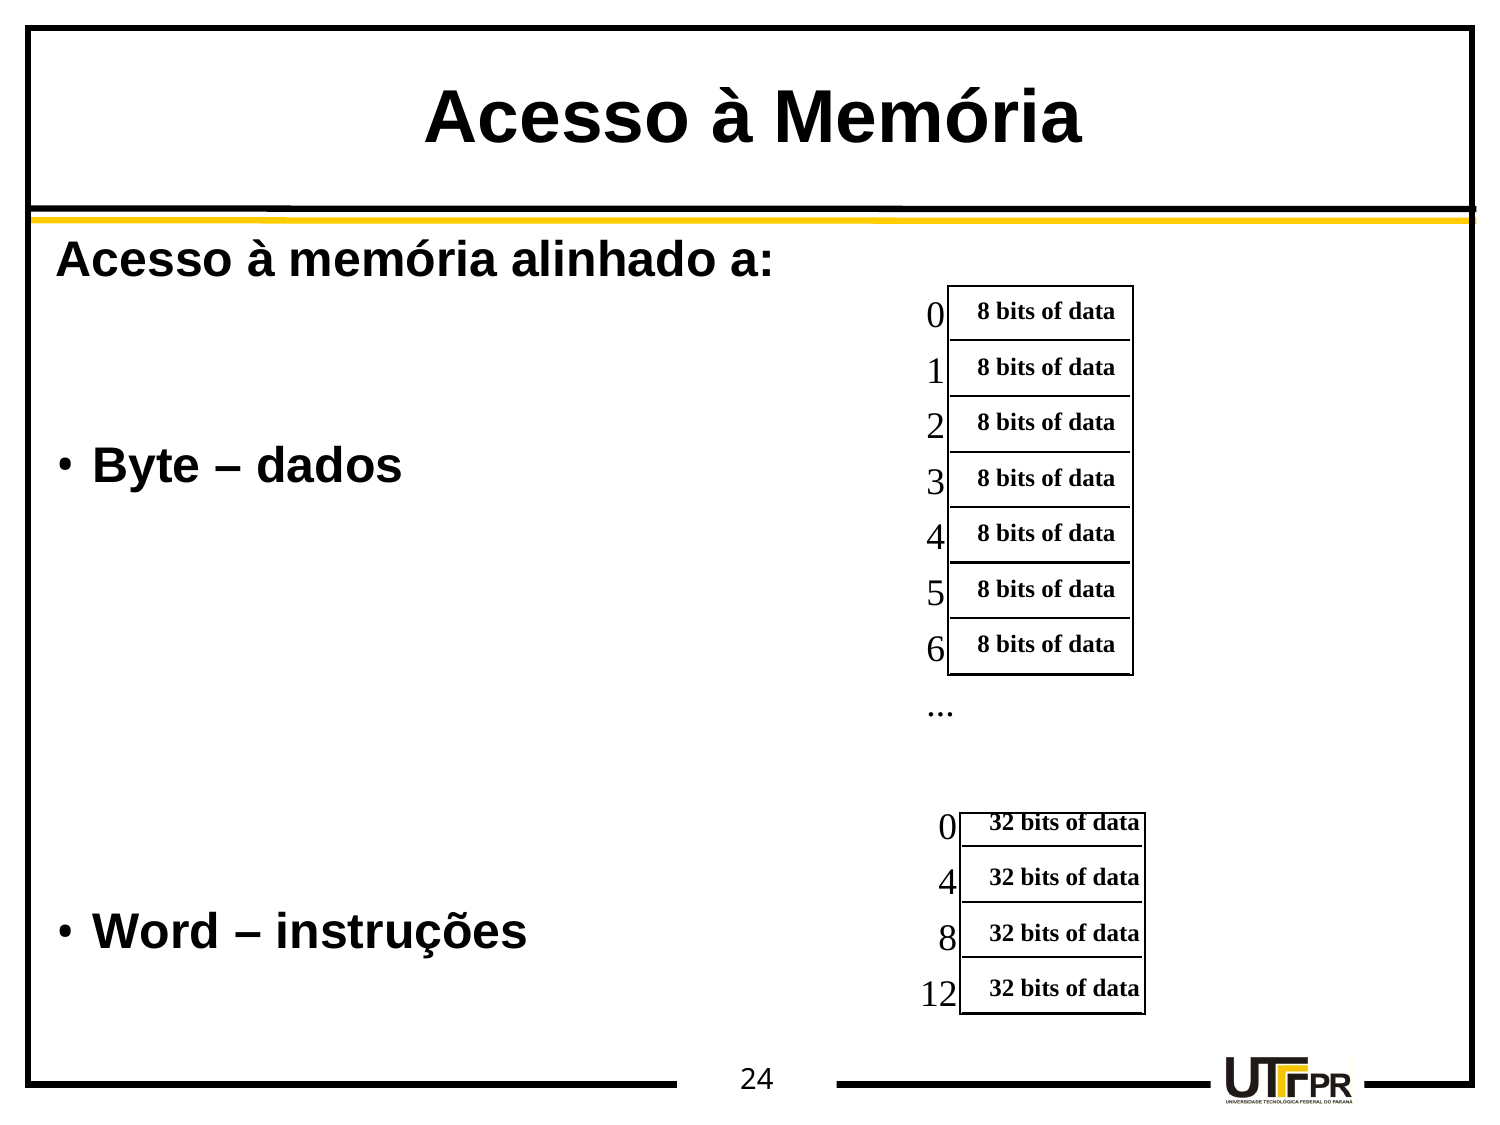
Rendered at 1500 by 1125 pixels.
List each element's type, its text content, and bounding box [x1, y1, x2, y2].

list Acesso à memória alinhado a: Byte – dados Word – instruções [41, 225, 1447, 1125]
text_box 8 bits of data [965, 291, 1176, 341]
text_box 8 bits of data [965, 457, 1176, 507]
text_box 8 [922, 909, 1005, 968]
text_box [993, 619, 1134, 624]
text_box [1005, 902, 1146, 912]
text_box 3 [910, 453, 993, 509]
text_box 8 bits of data [965, 624, 1176, 674]
text_box [993, 452, 1134, 457]
text_box 32 bits of data [977, 801, 1188, 847]
text_box [948, 285, 1134, 291]
text_box [1005, 847, 1146, 857]
text_box 6 [910, 620, 993, 675]
text_box 32 bits of data [977, 968, 1188, 1013]
text_box 4 [910, 509, 993, 564]
title Acesso à Memória [29, 29, 1477, 207]
text_box 4 [922, 854, 1005, 909]
text_box [993, 341, 1134, 346]
text_box ... [910, 675, 993, 740]
text_box 8 bits of data [965, 513, 1176, 563]
text_box 8 bits of data [965, 568, 1176, 619]
text_box 32 bits of data [977, 912, 1188, 958]
text_box [993, 563, 1134, 568]
text_box 5 [910, 564, 993, 620]
text_box 8 bits of data [965, 346, 1176, 397]
text_box [993, 507, 1134, 513]
text_box 0 [910, 287, 993, 342]
text_box 8 bits of data [965, 402, 1176, 452]
text_box 1 [910, 342, 993, 398]
text_box [993, 397, 1134, 402]
text_box 32 bits of data [977, 857, 1188, 902]
text_box [1005, 958, 1146, 968]
text_box 2 [910, 398, 993, 453]
text_box 0 [922, 798, 1005, 854]
text_box 12 [903, 965, 986, 1024]
